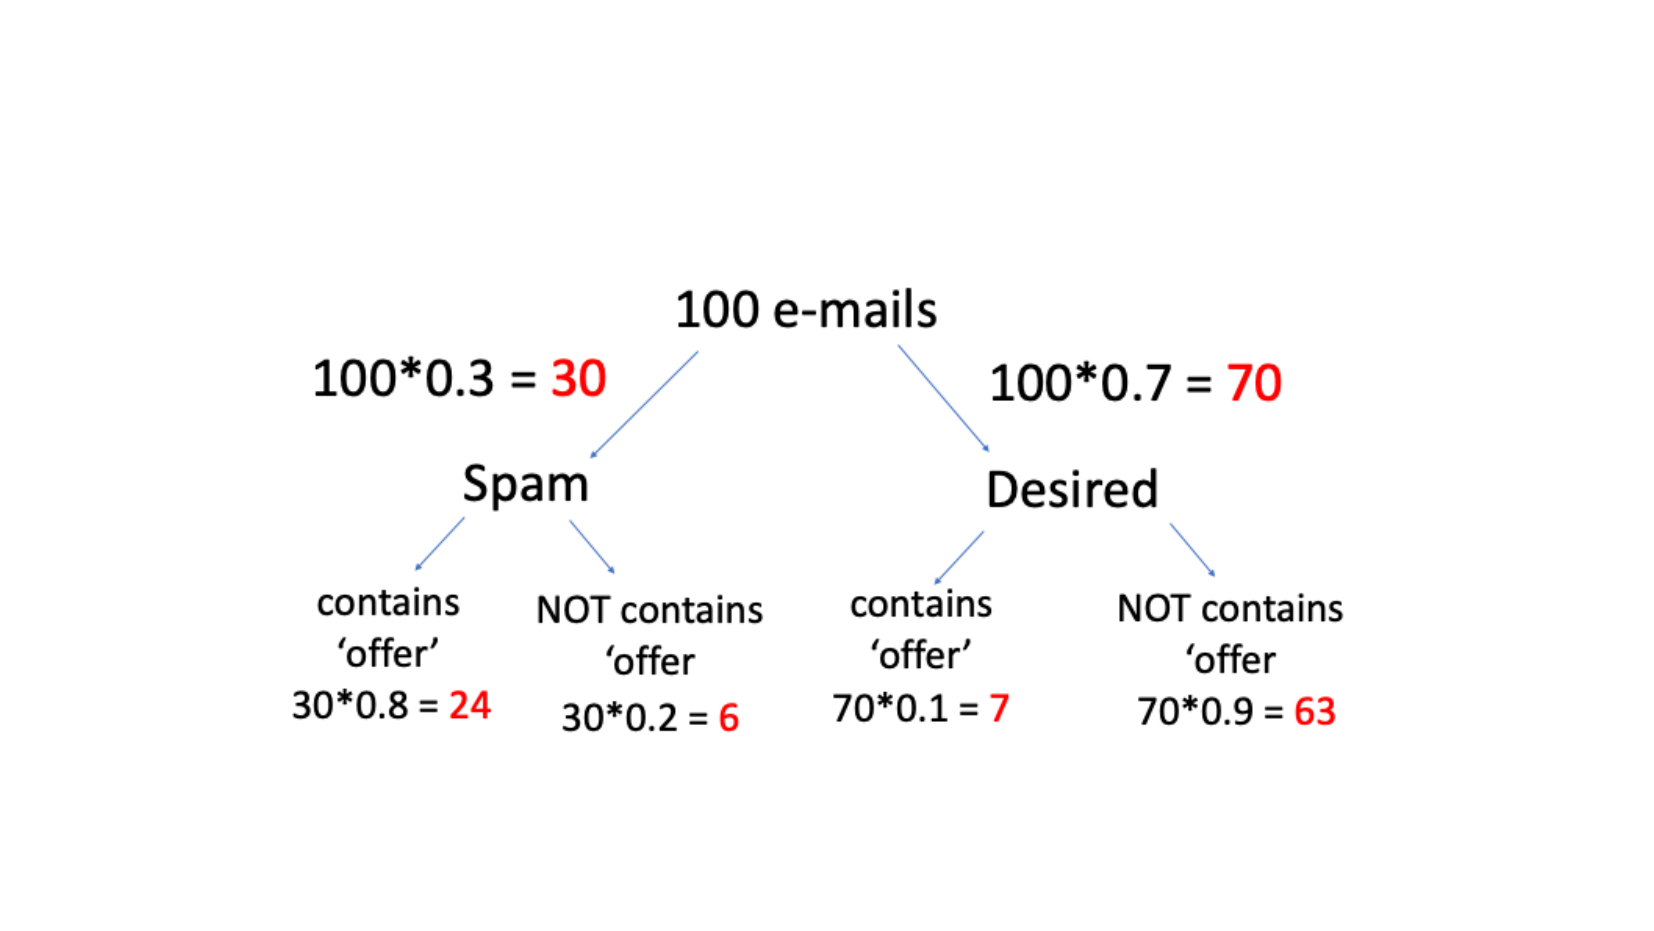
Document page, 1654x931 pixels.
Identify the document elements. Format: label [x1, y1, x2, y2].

picture [269, 224, 1395, 858]
